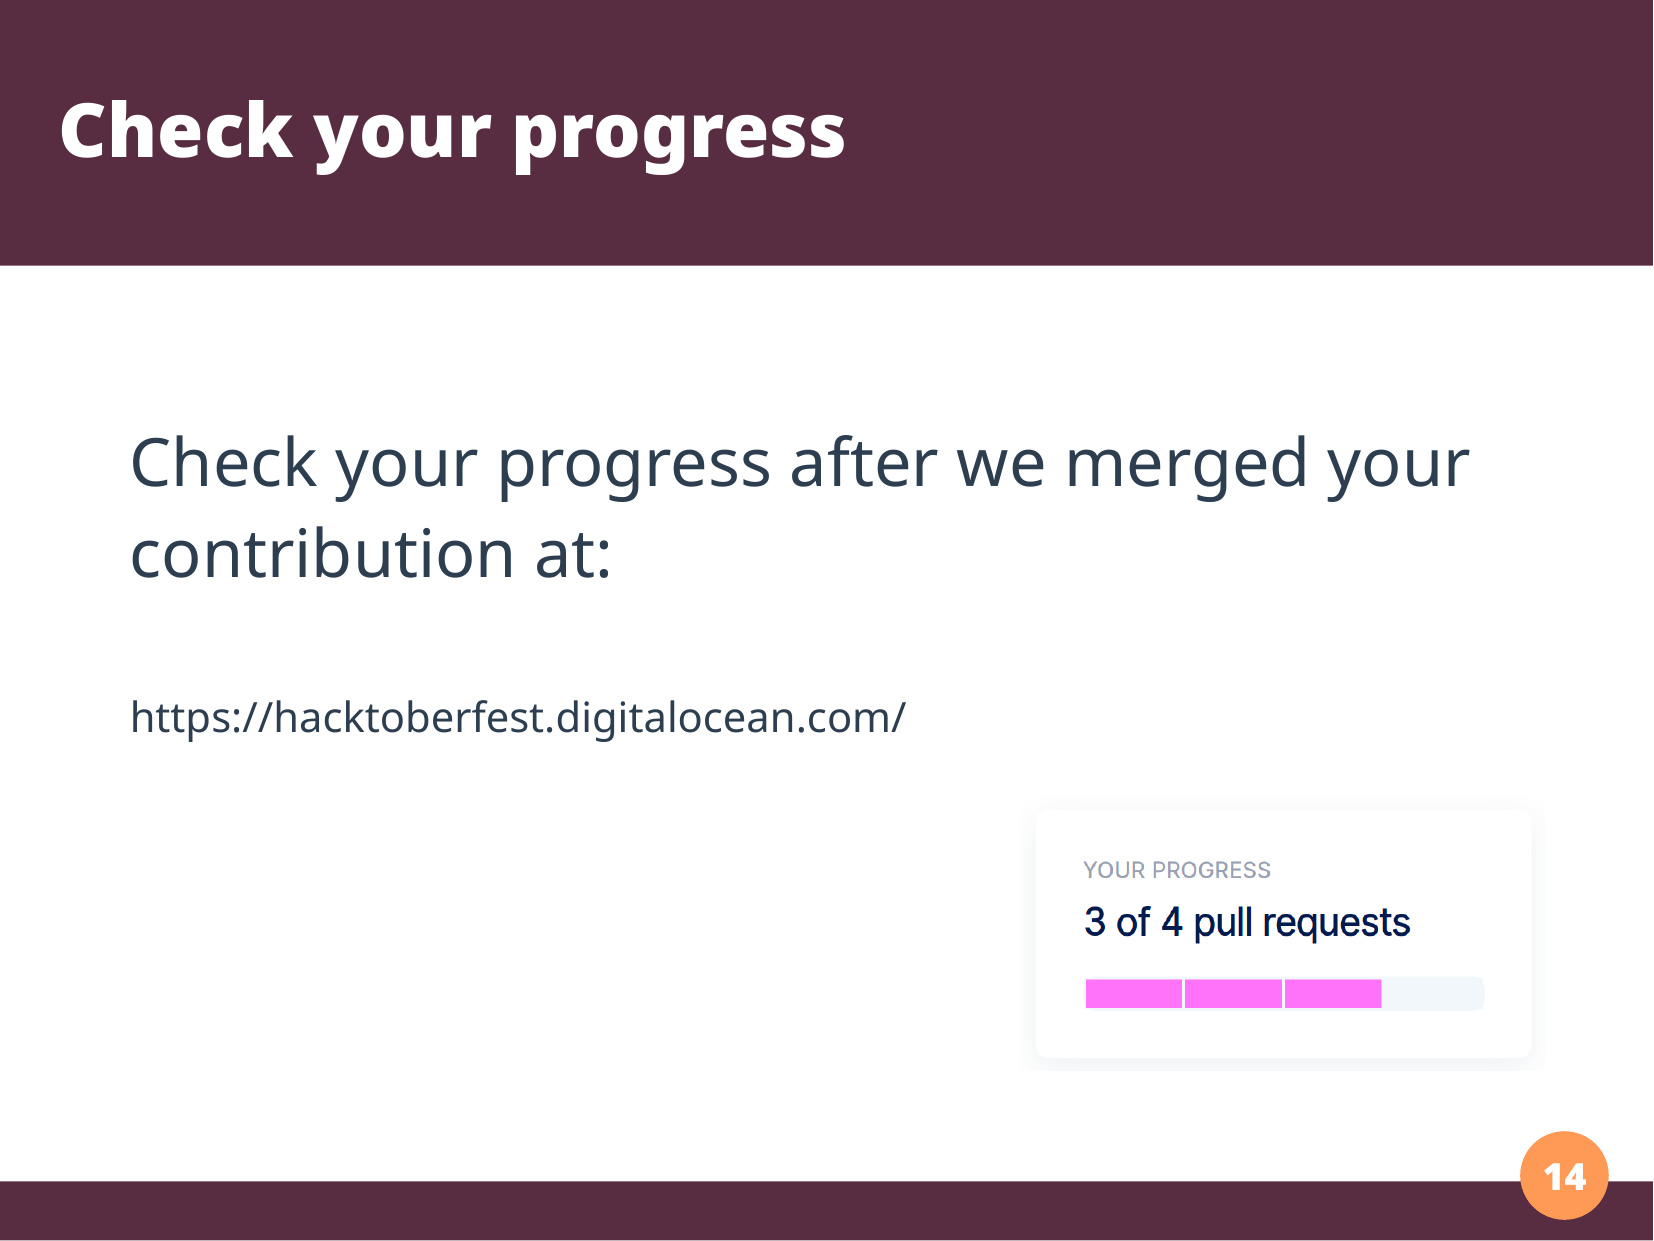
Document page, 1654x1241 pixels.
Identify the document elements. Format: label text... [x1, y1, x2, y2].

list Check your progress after we merged your contribution at: https://hacktoberfest.digitalocean.com/ [58, 324, 1594, 1152]
title Check your progress [58, 49, 1594, 207]
picture [1020, 794, 1546, 1071]
